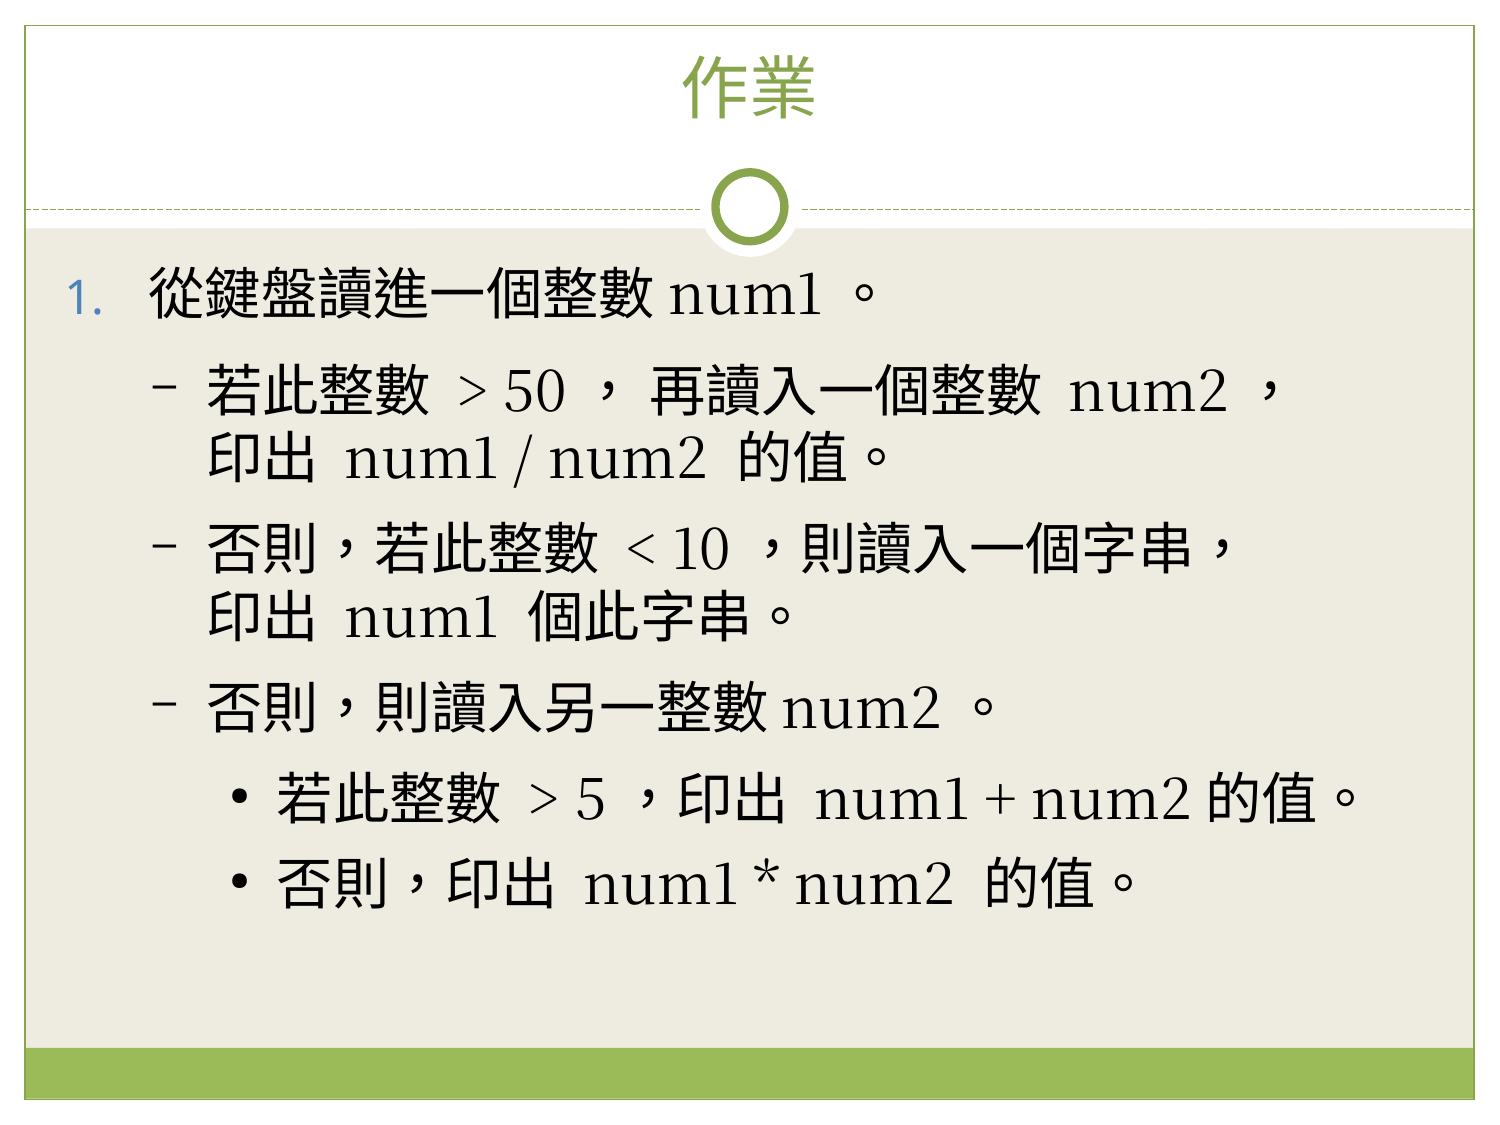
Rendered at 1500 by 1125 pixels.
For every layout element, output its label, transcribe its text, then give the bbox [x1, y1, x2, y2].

list 從鍵盤讀進一個整數num1。 若此整數 > 50， 再讀入一個整數 num2， 印出 num1 / num2 的值。 否則，若此整數 < 10，則讀入一個字串， 印出 num1 個此字串。 否則，則讀入另一整數num2。 若此整數 > 5，印出 num1 + num2的值。 否則，印出 num1 * num2 的值。 [49, 250, 1445, 1001]
title 作業 [49, 37, 1450, 162]
